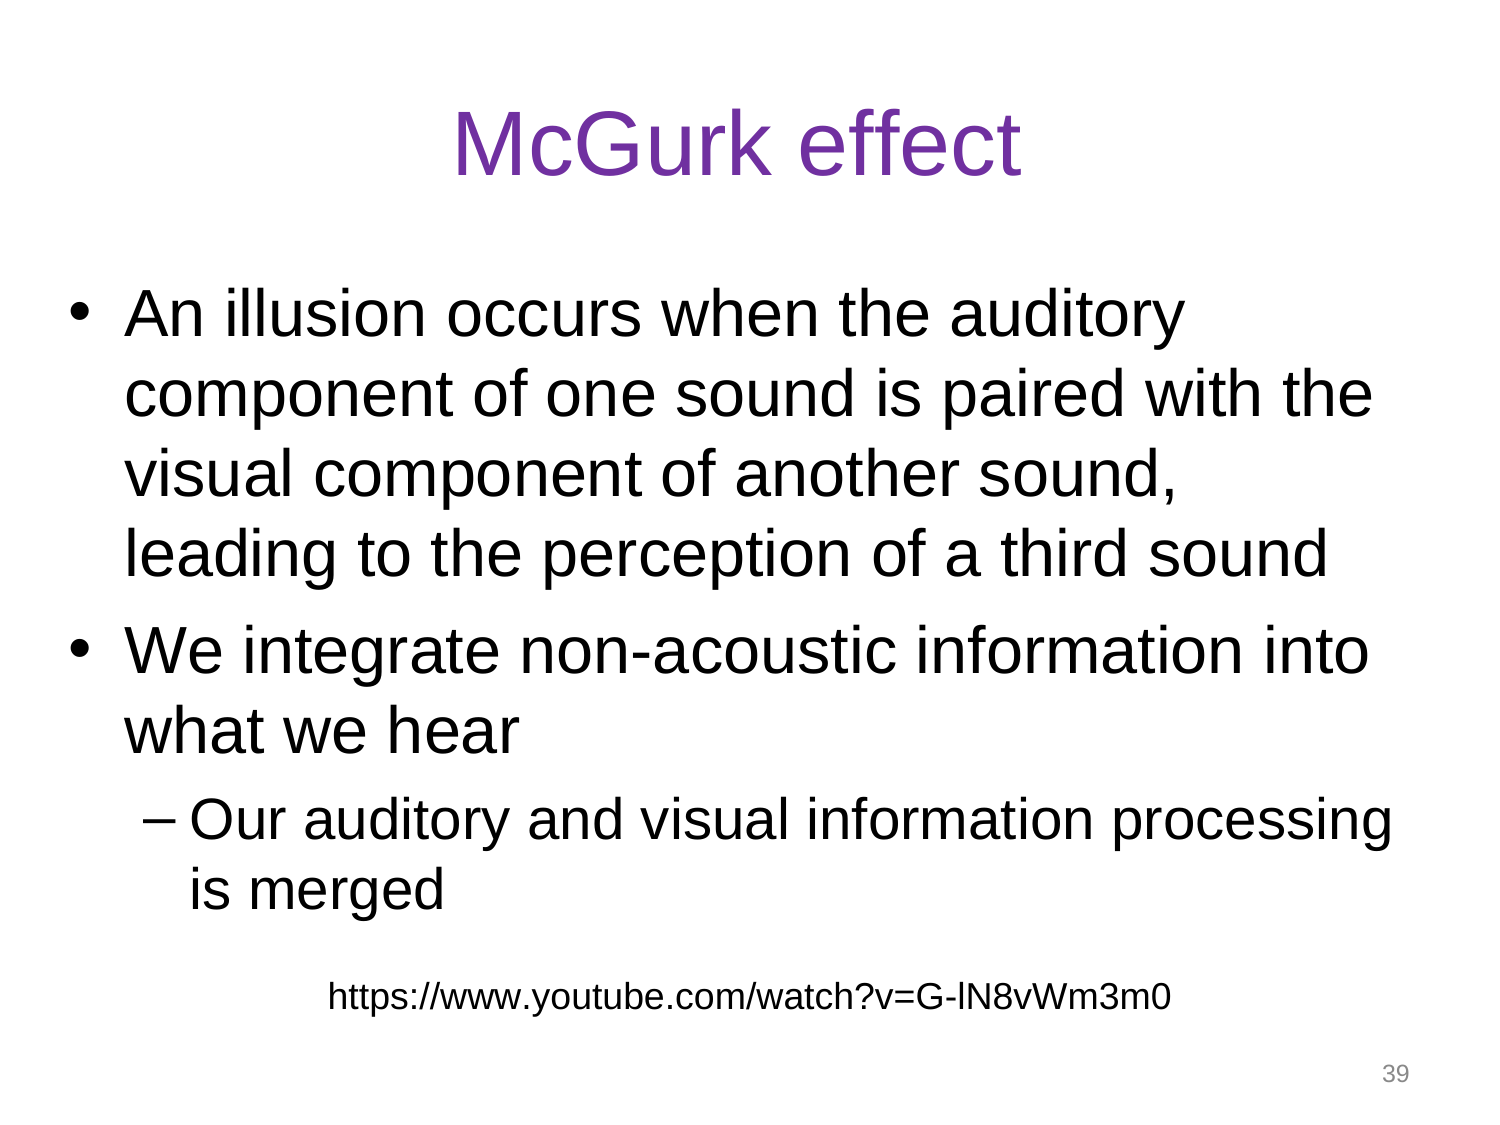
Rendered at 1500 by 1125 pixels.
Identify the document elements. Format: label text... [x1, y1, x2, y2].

list An illusion occurs when the auditory component of one sound is paired with the visual component of another sound, leading to the perception of a third sound We integrate non-acoustic information into what we hear Our auditory and visual information processing is merged [53, 262, 1426, 1059]
text_box <number> [1074, 1042, 1426, 1103]
title McGurk effect [75, 45, 1426, 233]
text_box https://www.youtube.com/watch?v=G-lN8vWm3m0 [312, 964, 1188, 1025]
